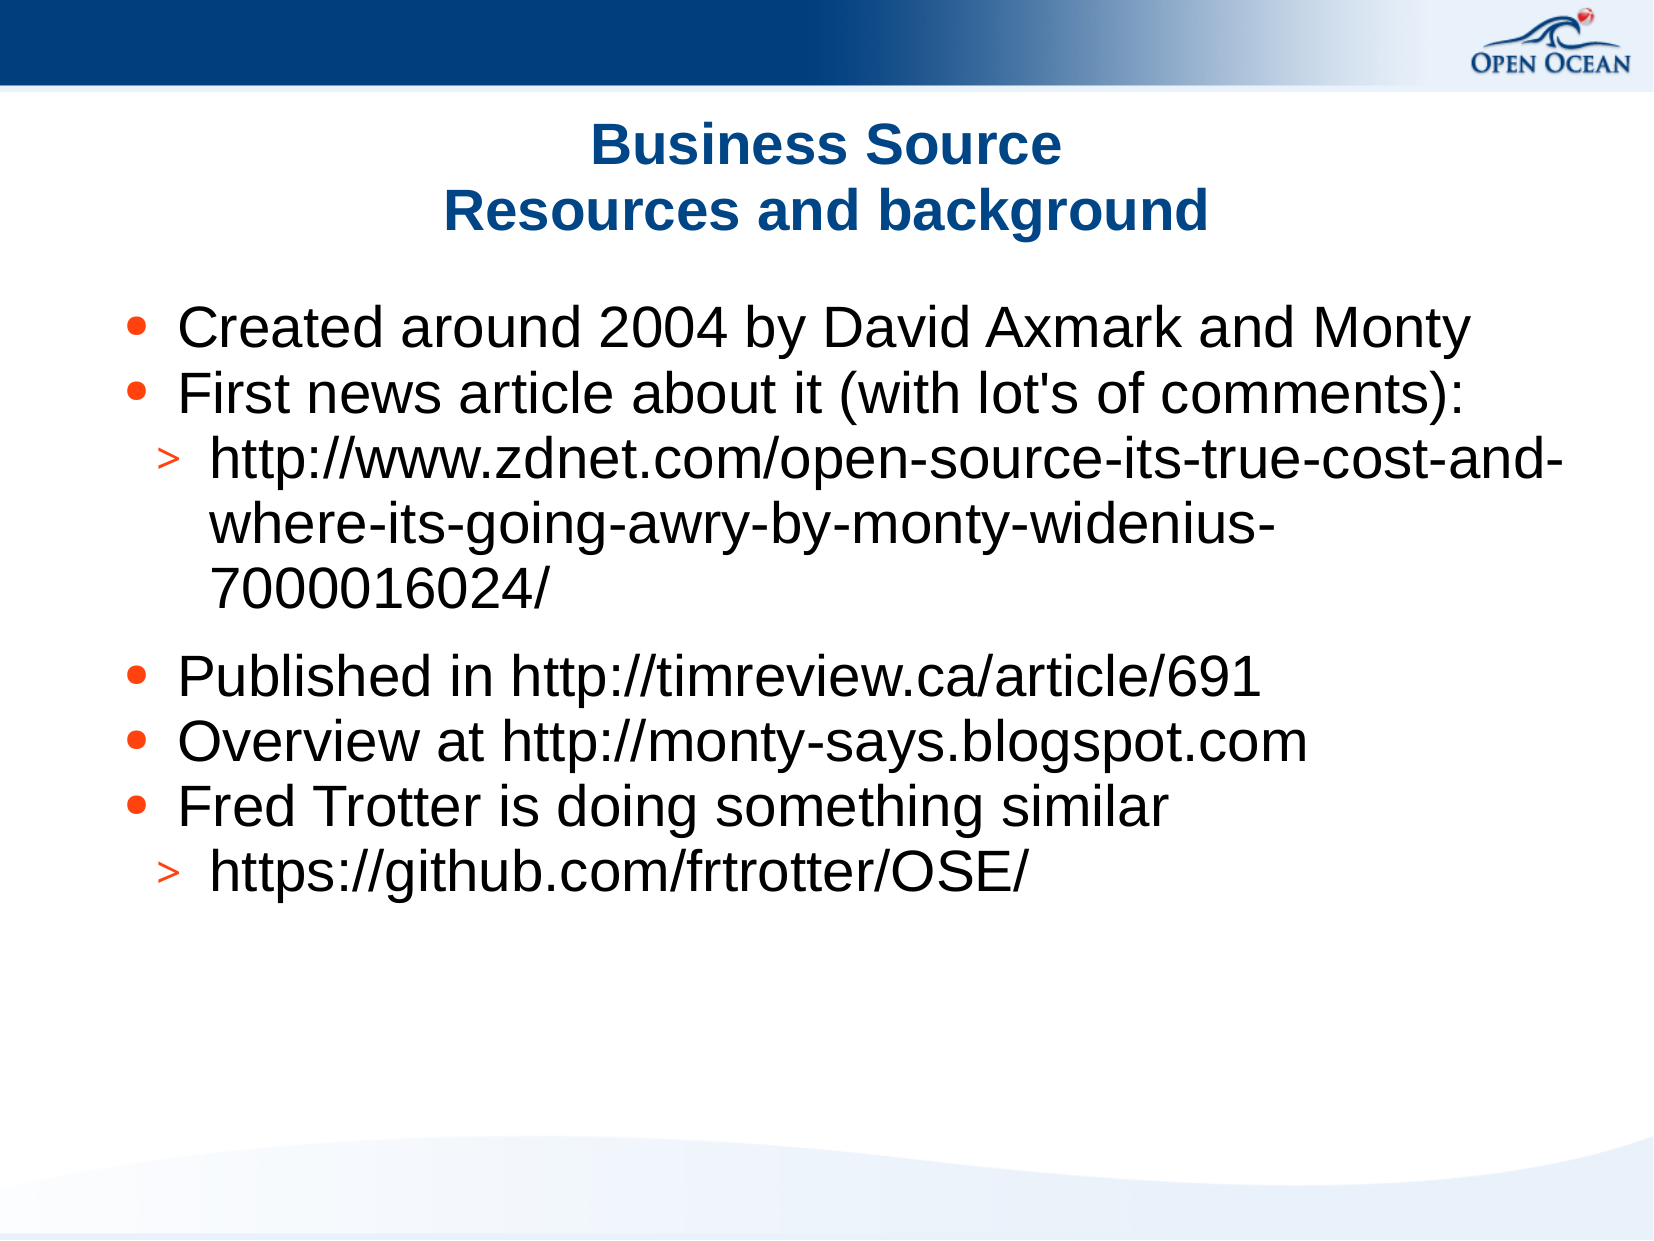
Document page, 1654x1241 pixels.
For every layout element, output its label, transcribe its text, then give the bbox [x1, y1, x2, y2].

list Created around 2004 by David Axmark and Monty First news article about it (with lot's of comments): http://www.zdnet.com/open-source-its-true-cost-and-where-its-going-awry-by-monty-widenius-7000016024/ Published in http://timreview.ca/article/691 Overview at http://monty-says.blogspot.com Fred Trotter is doing something similar https://github.com/frtrotter/OSE/ [88, 295, 1577, 905]
picture [0, 0, 1654, 1240]
title Business Source Resources and background [82, 95, 1571, 259]
